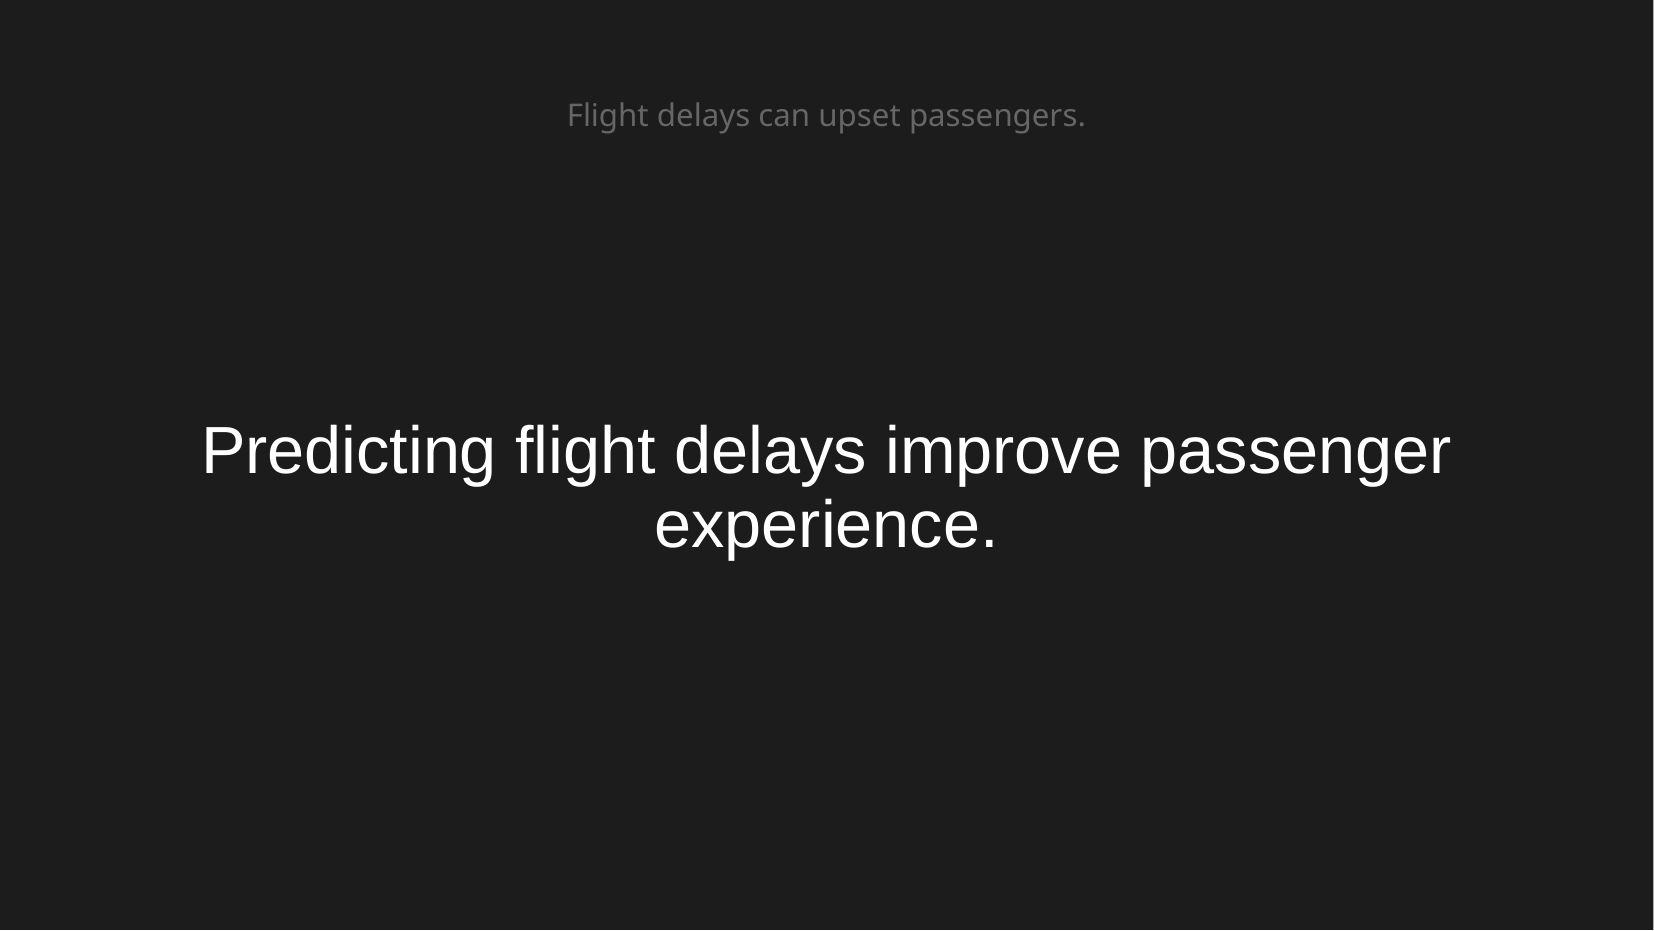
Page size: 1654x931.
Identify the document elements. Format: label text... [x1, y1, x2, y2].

title Flight delays can upset passengers. [82, 37, 1571, 193]
text_box Predicting flight delays improve passenger experience. [82, 217, 1571, 758]
